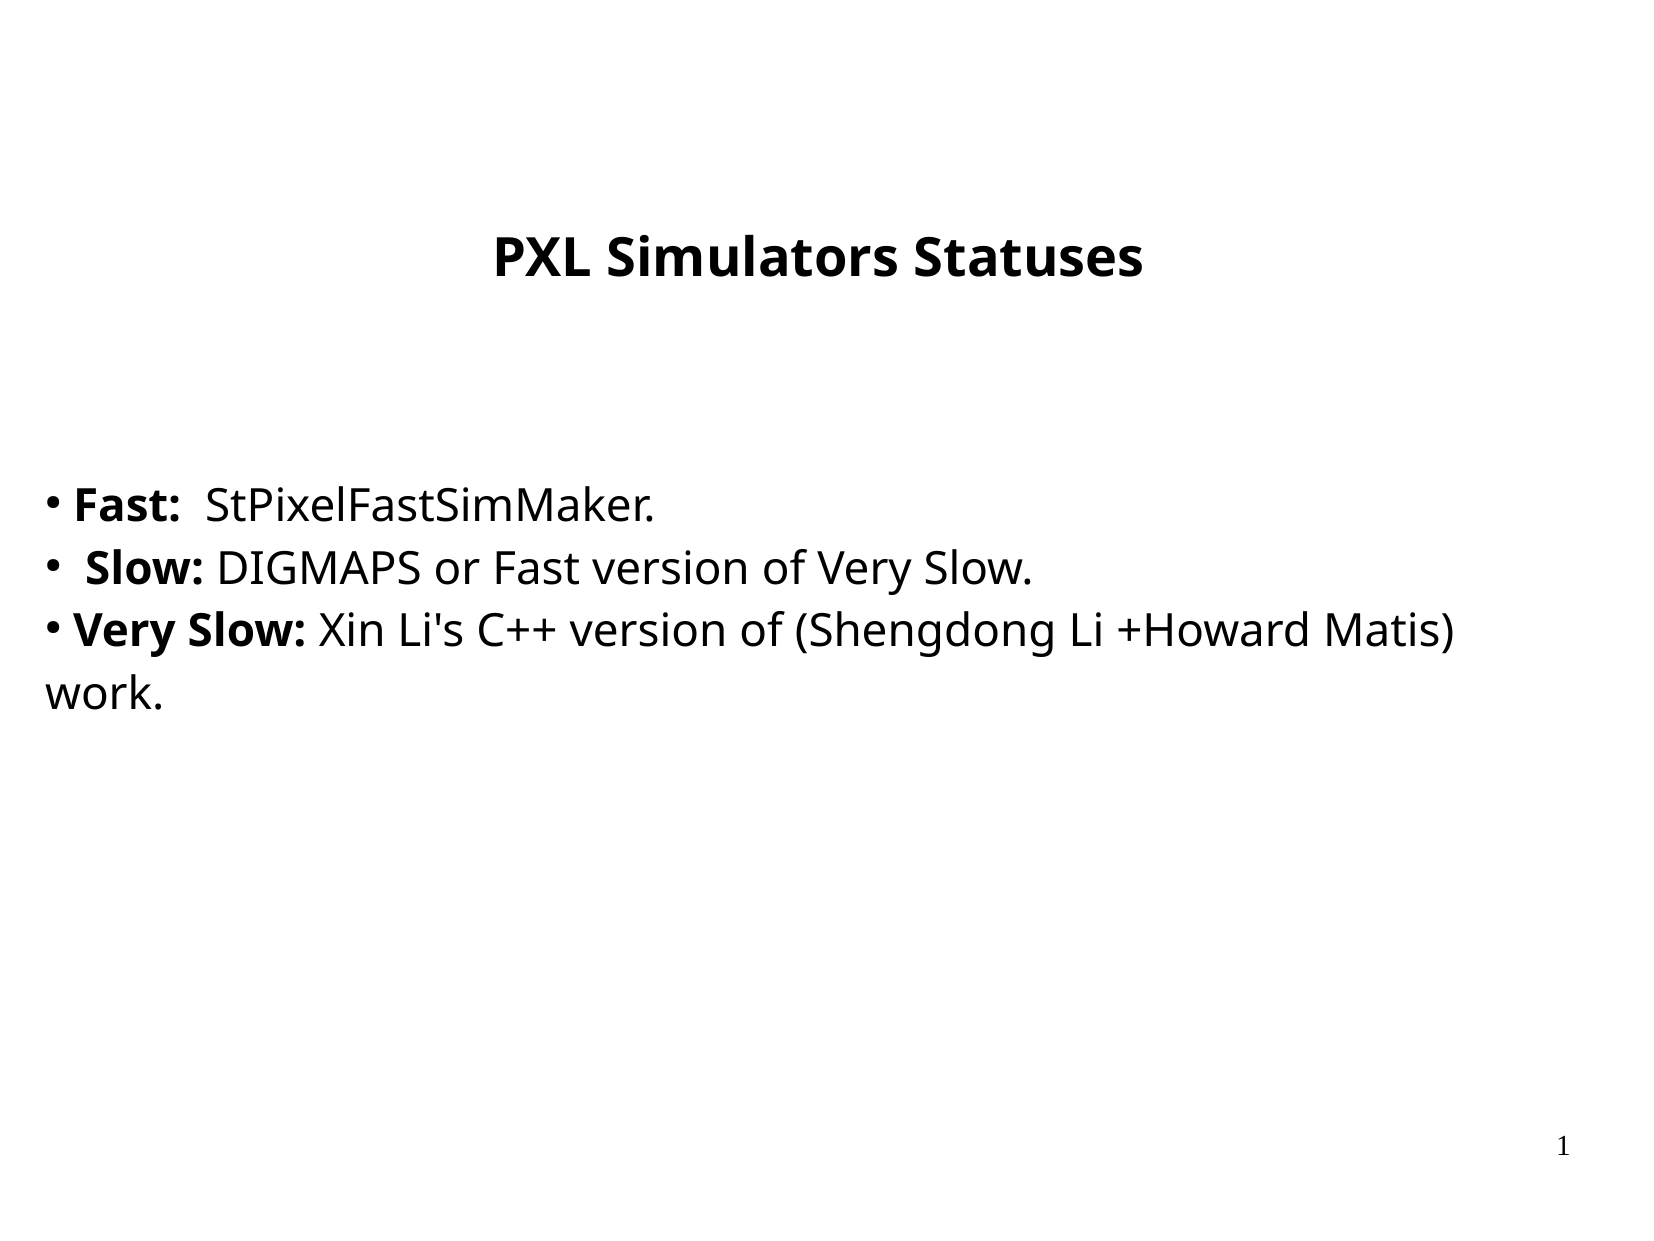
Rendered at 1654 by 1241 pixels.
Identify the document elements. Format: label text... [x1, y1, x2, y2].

title PXL Simulators Statuses [75, 225, 1564, 286]
subtitle Fast: StPixelFastSimMaker. Slow: DIGMAPS or Fast version of Very Slow. Very Slow: Xin Li's C++ version of (Shengdong Li +Howard Matis) work. [45, 520, 1546, 676]
